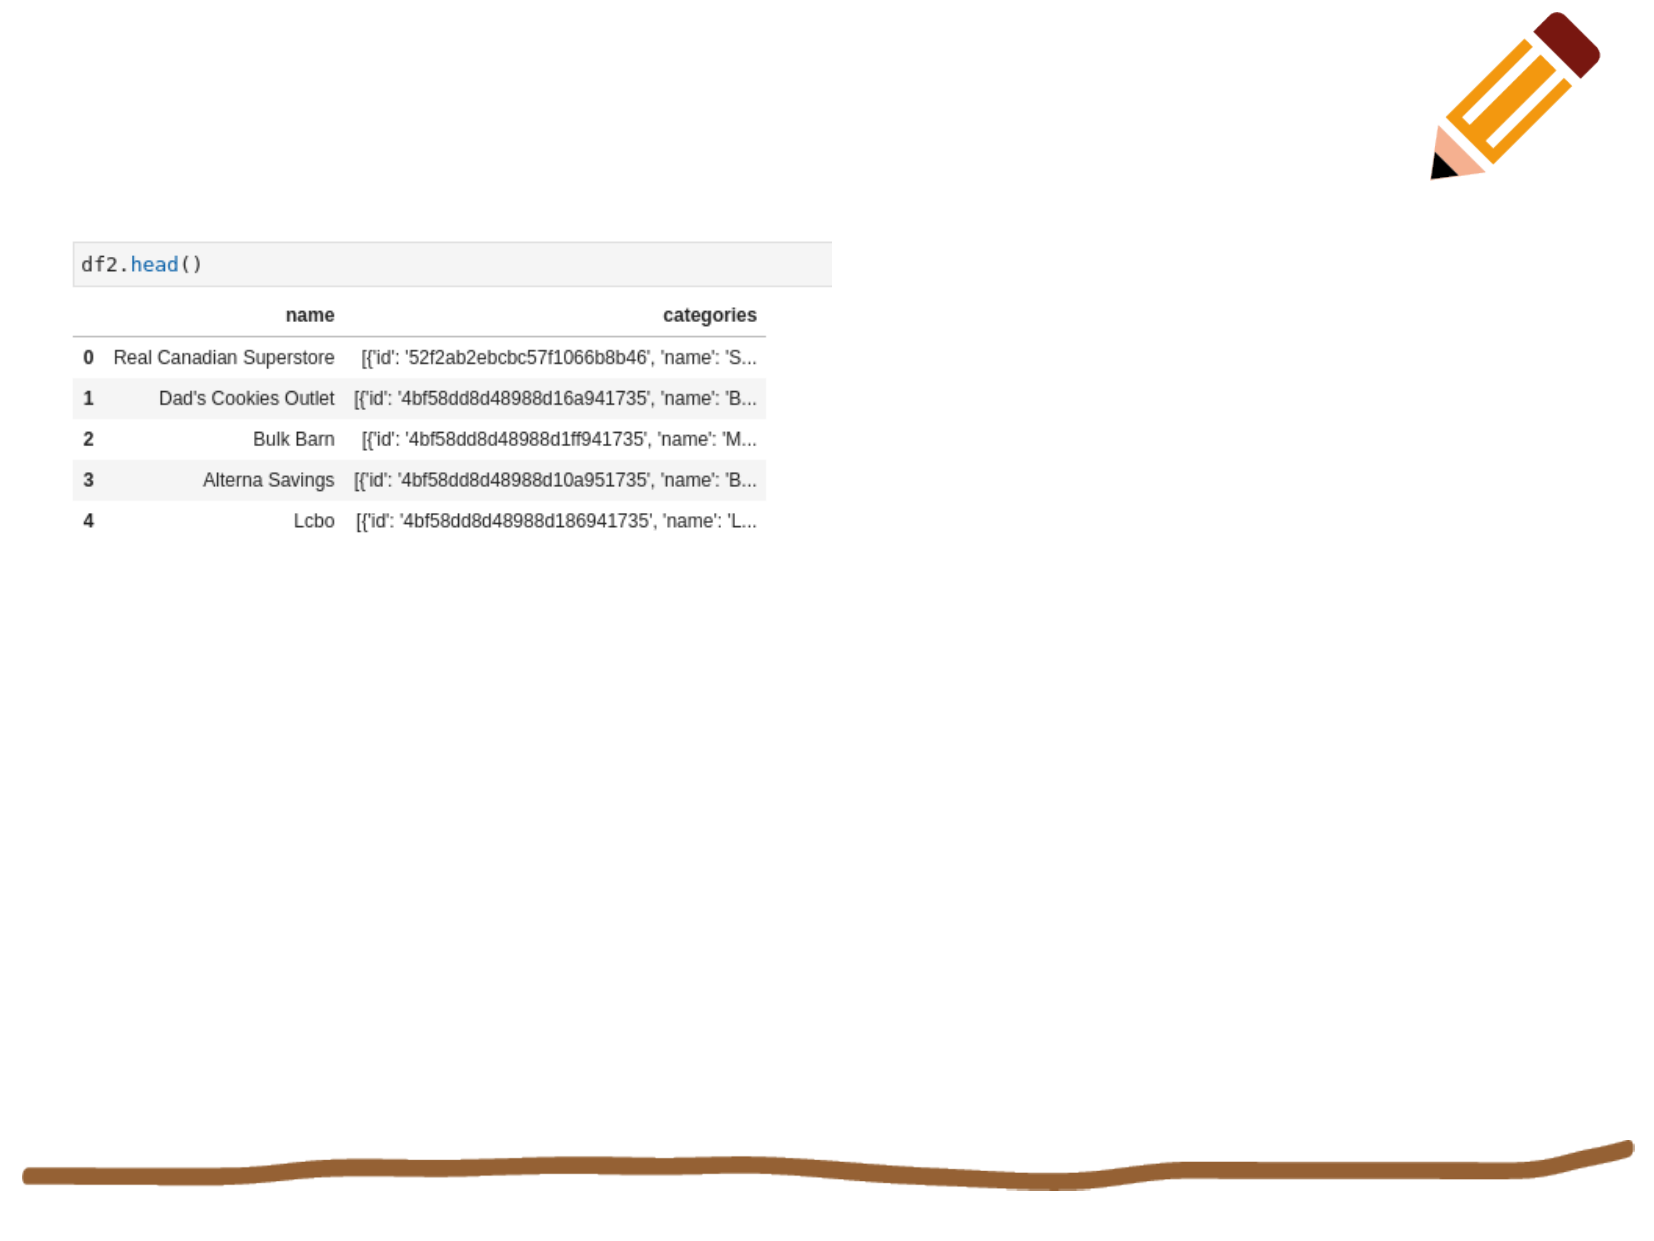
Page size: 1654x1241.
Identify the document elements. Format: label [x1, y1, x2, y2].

picture [22, 1140, 1635, 1191]
picture [70, 234, 832, 556]
picture [1430, 12, 1601, 181]
